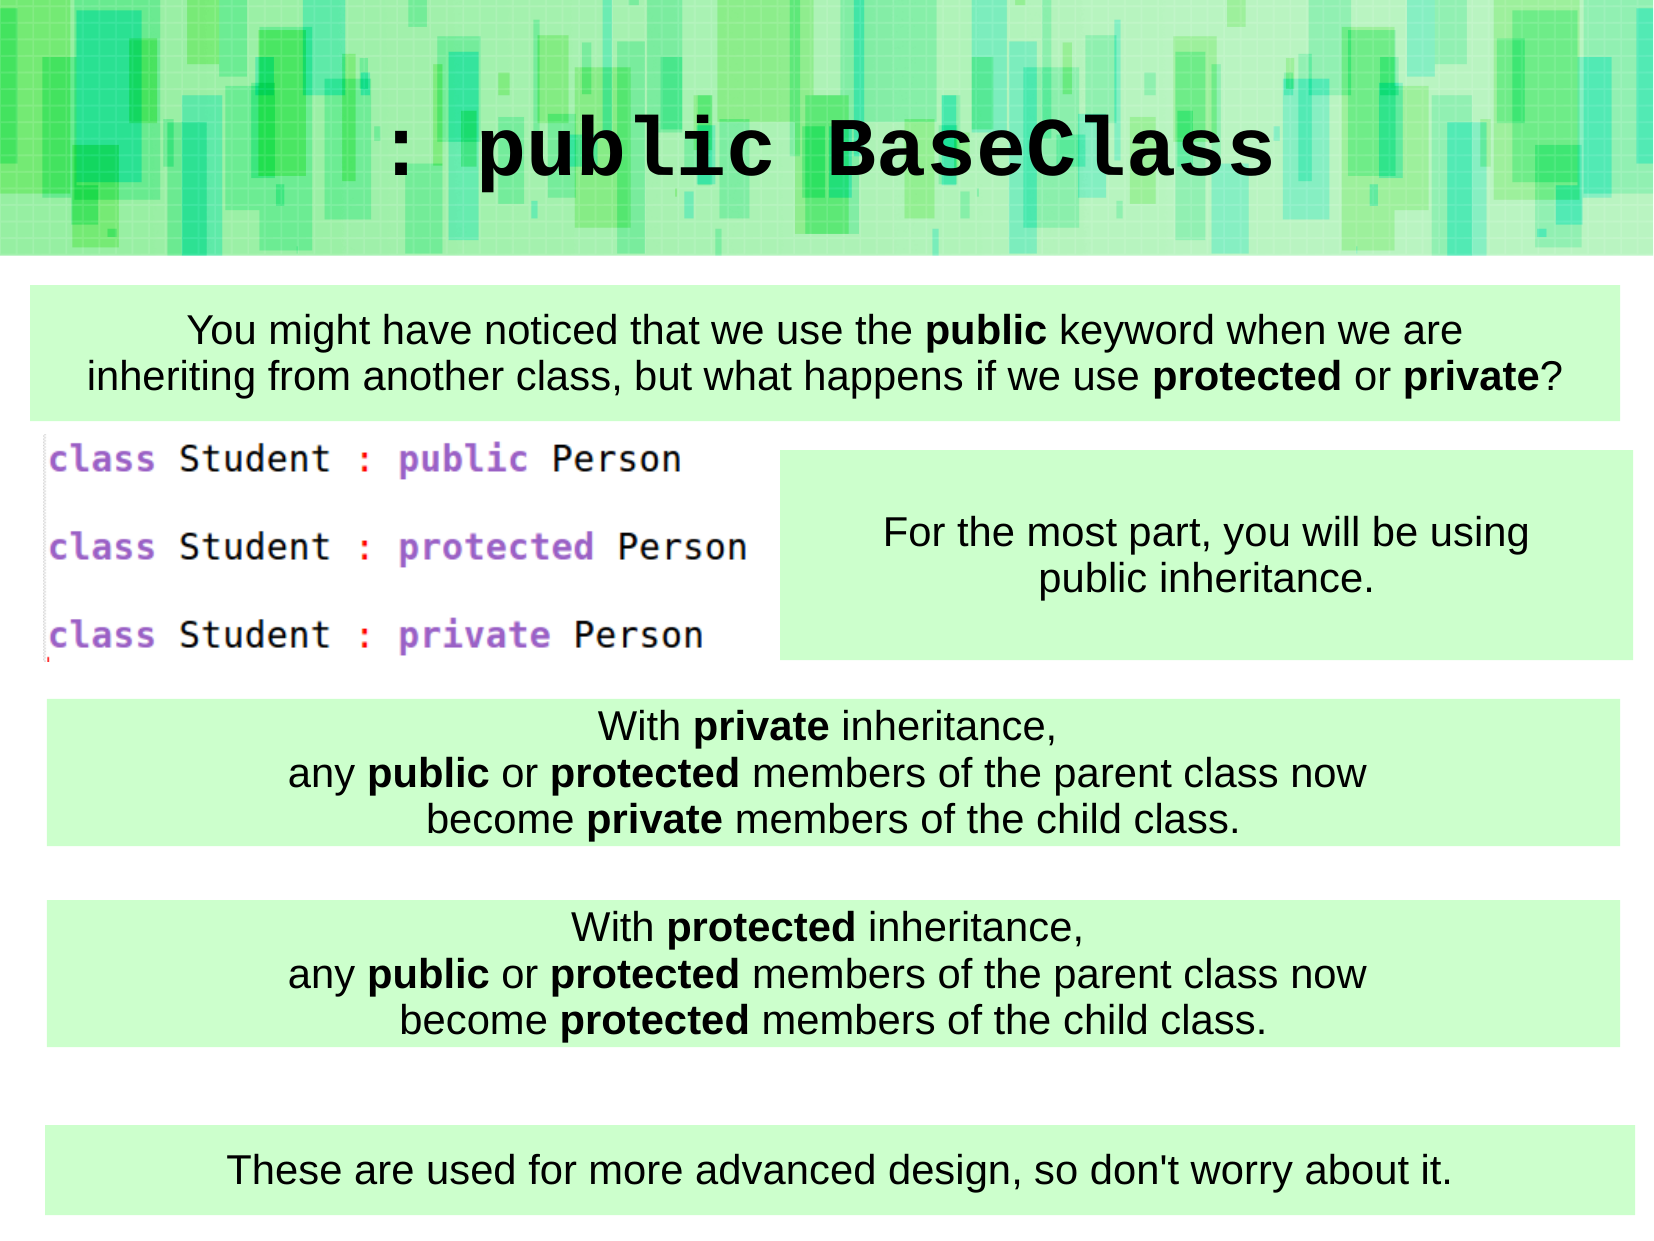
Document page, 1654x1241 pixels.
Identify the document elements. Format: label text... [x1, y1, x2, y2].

text_box You might have noticed that we use the public keyword when we are inheriting from another class, but what happens if we use protected or private? [30, 285, 1621, 422]
picture [0, 0, 1654, 1241]
text_box With private inheritance, any public or protected members of the parent class now become private members of the child class. [46, 698, 1621, 847]
text_box These are used for more advanced design, so don't worry about it. [45, 1125, 1636, 1216]
text_box With protected inheritance, any public or protected members of the parent class now become protected members of the child class. [46, 900, 1621, 1048]
title : public BaseClass [82, 49, 1571, 257]
text_box For the most part, you will be using public inheritance. [780, 450, 1634, 661]
